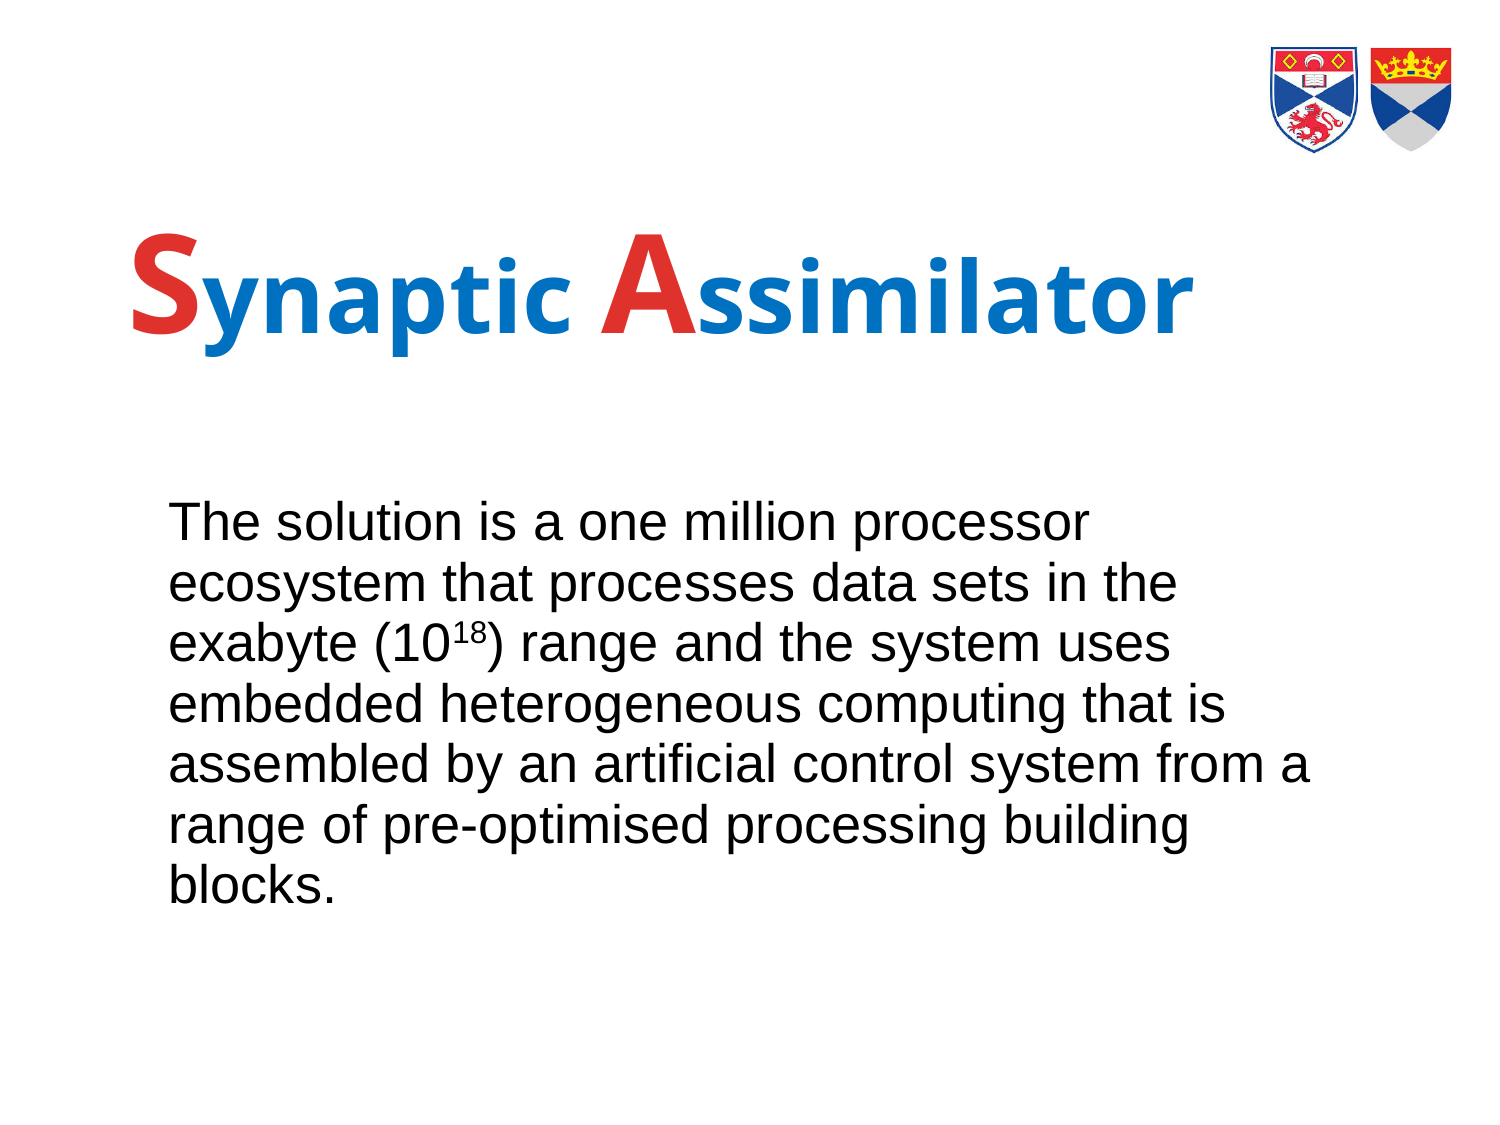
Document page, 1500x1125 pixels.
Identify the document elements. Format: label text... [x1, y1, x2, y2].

text_box The solution is a one million processor ecosystem that processes data sets in the exabyte (1018) range and the system uses embedded heterogeneous computing that is assembled by an artificial control system from a range of pre-optimised processing building blocks. [153, 484, 1359, 925]
picture [1268, 45, 1465, 154]
text_box Synaptic Assimilator [112, 179, 1359, 355]
